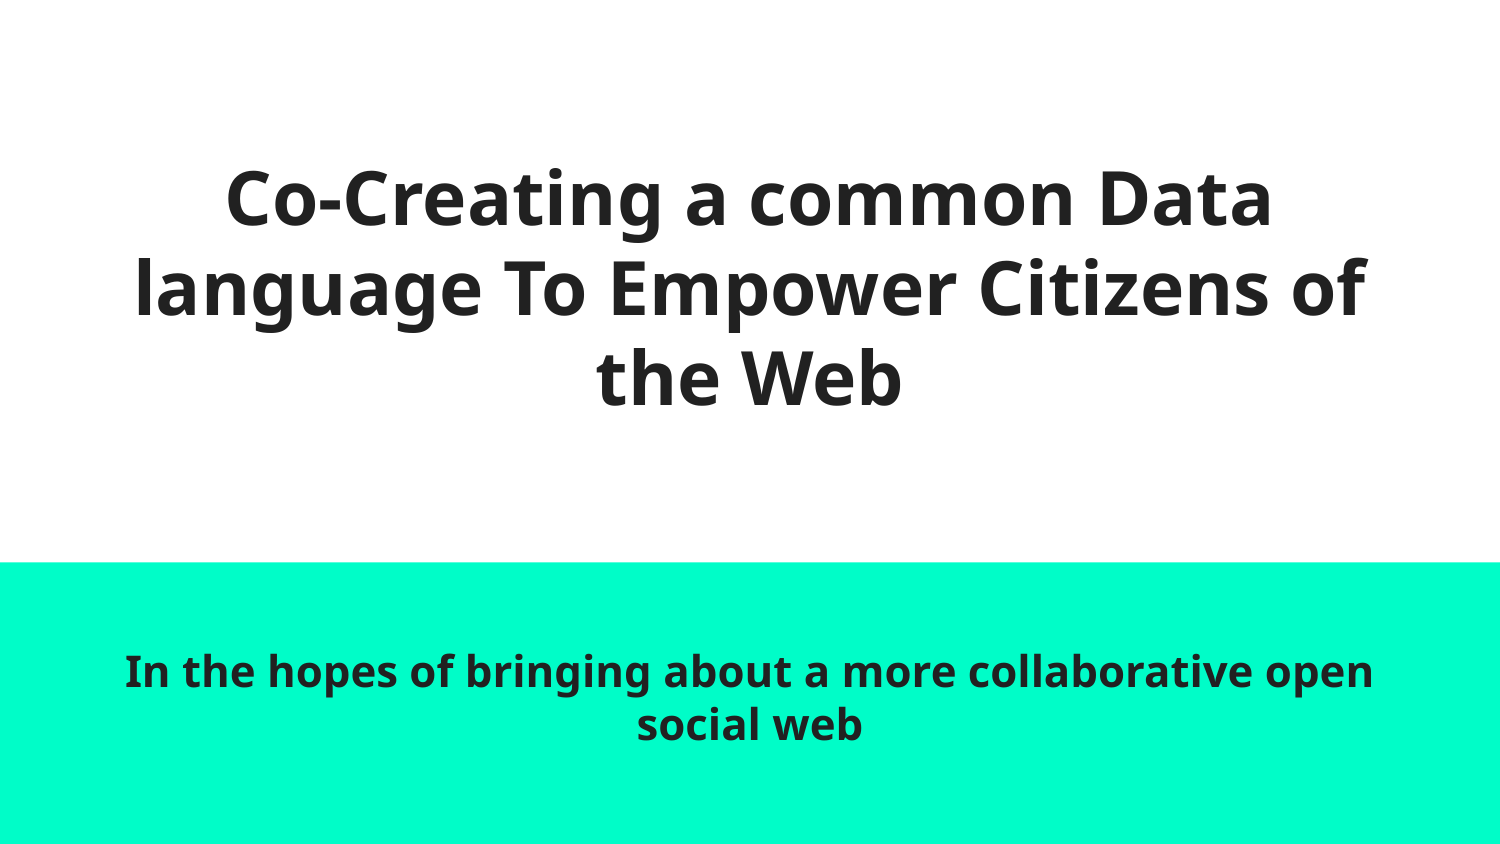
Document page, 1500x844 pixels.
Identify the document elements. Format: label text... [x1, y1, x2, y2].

title Co-Creating a common Data language To Empower Citizens of the Web [51, 64, 1449, 506]
subtitle In the hopes of bringing about a more collaborative open social web [51, 638, 1449, 755]
